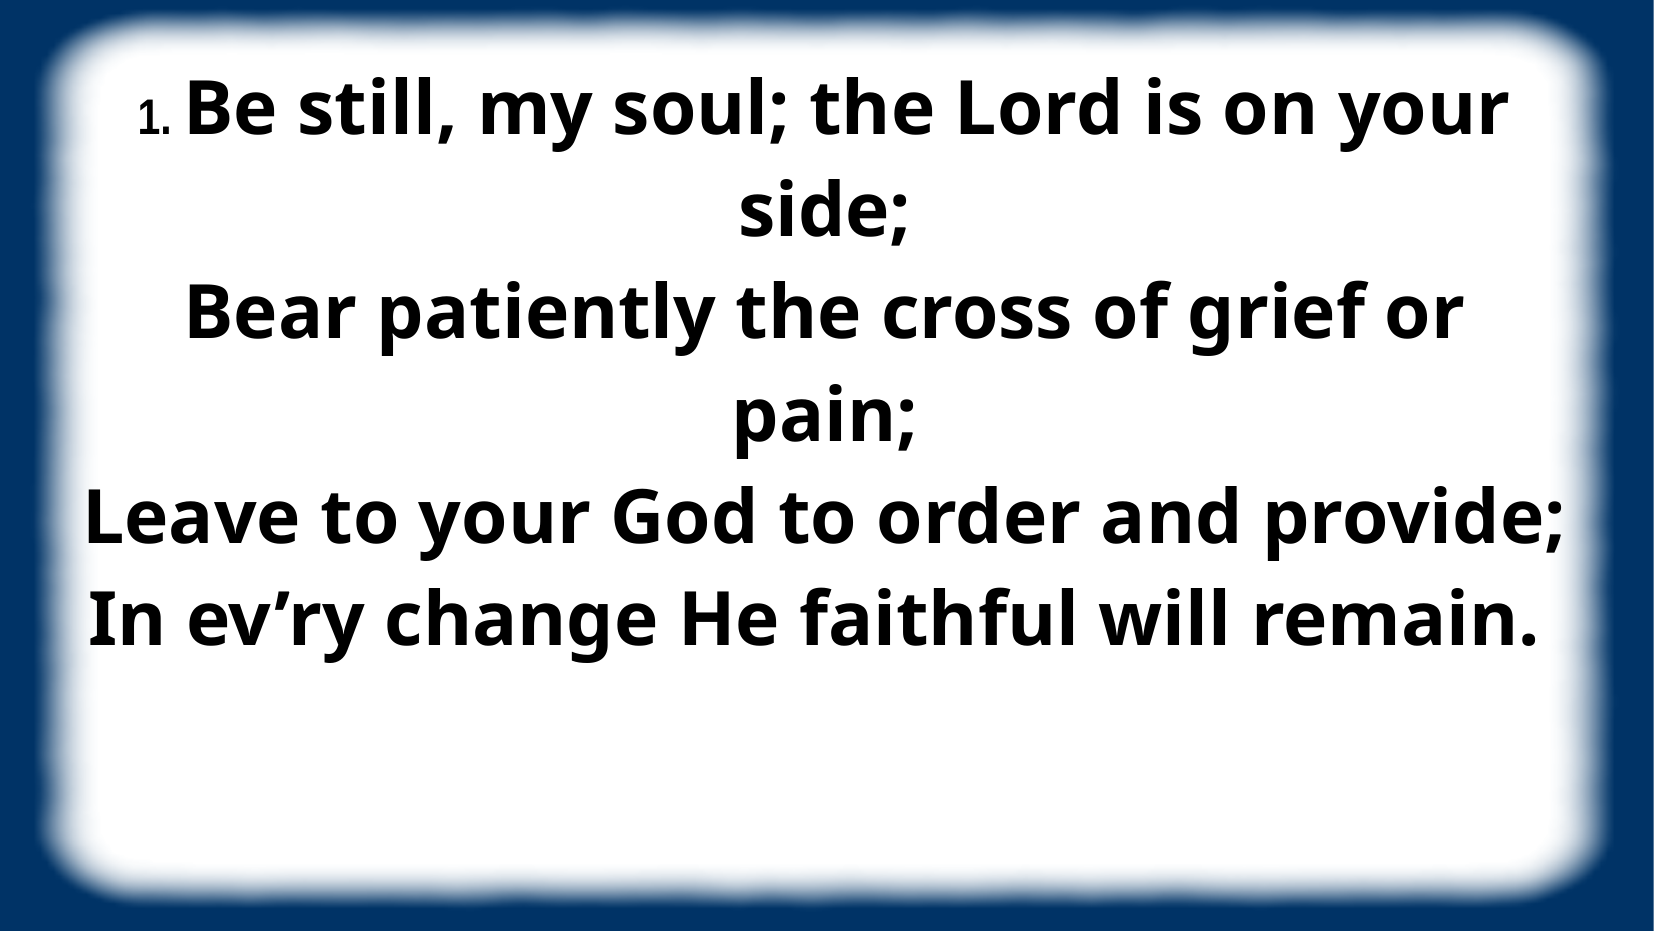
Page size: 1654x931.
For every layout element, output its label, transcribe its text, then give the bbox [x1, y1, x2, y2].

picture [0, 0, 1654, 931]
text_box 1. Be still, my soul; the Lord is on your side; Bear patiently the cross of grief or pain; Leave to your God to order and provide; In ev’ry change He faithful will remain. [67, 46, 1583, 482]
